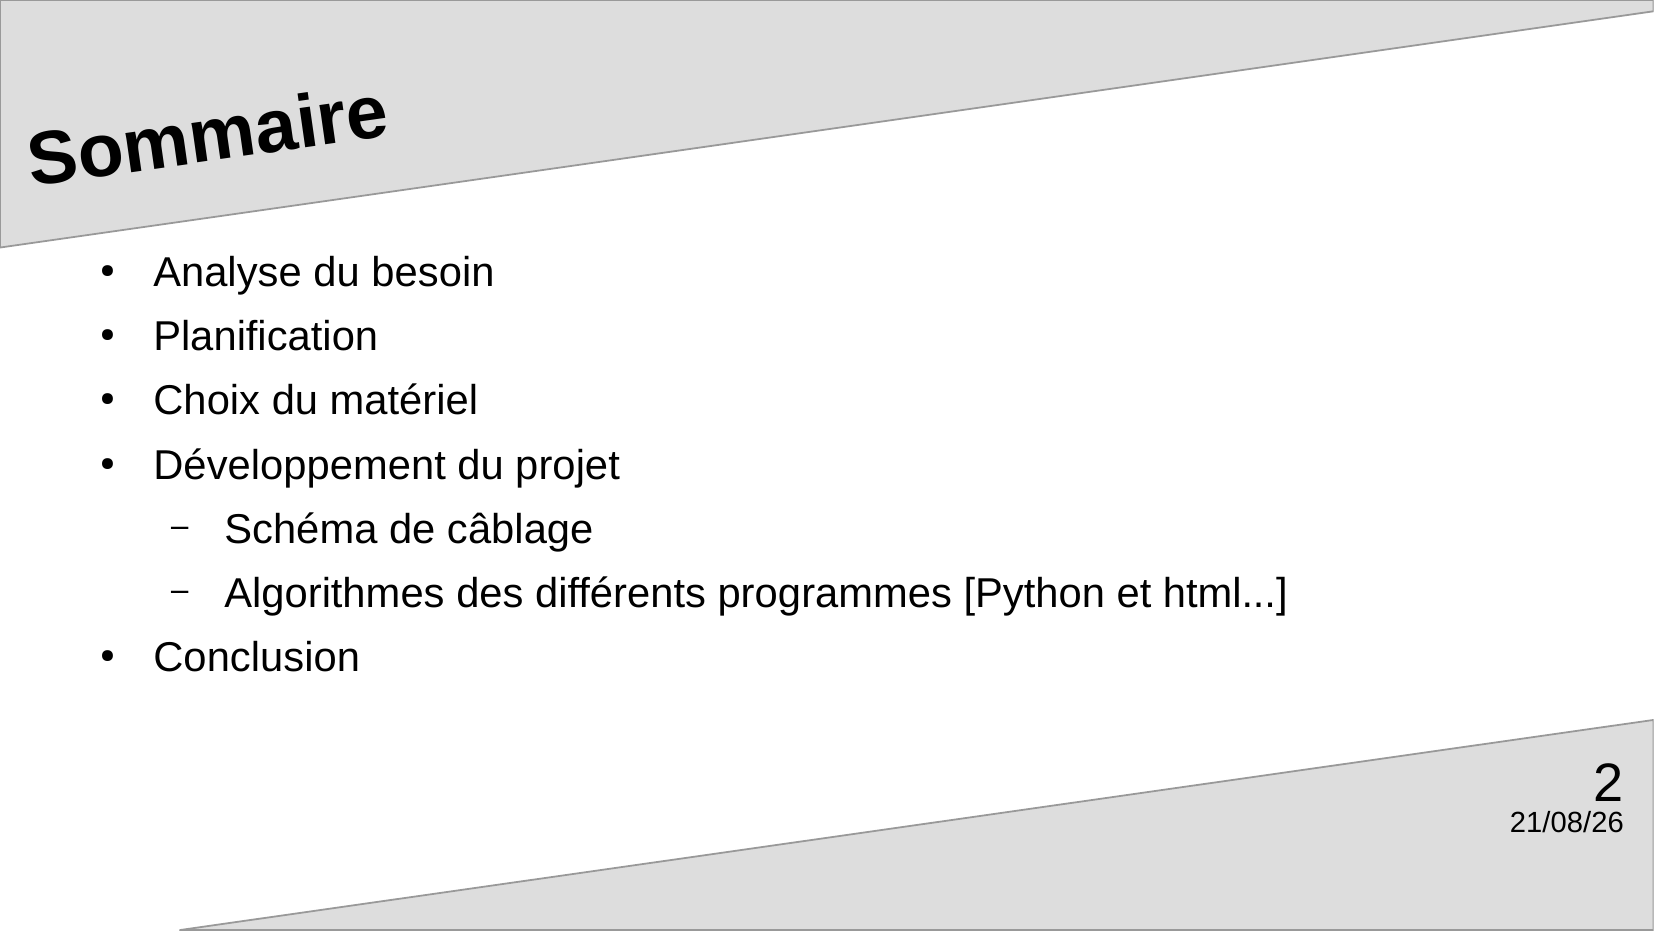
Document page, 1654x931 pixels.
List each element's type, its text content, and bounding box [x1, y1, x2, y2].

title Sommaire [16, 0, 1501, 239]
list Analyse du besoin Planification Choix du matériel Développement du projet Schéma de câblage Algorithmes des différents programmes [Python et html...] Conclusion [82, 248, 1538, 789]
